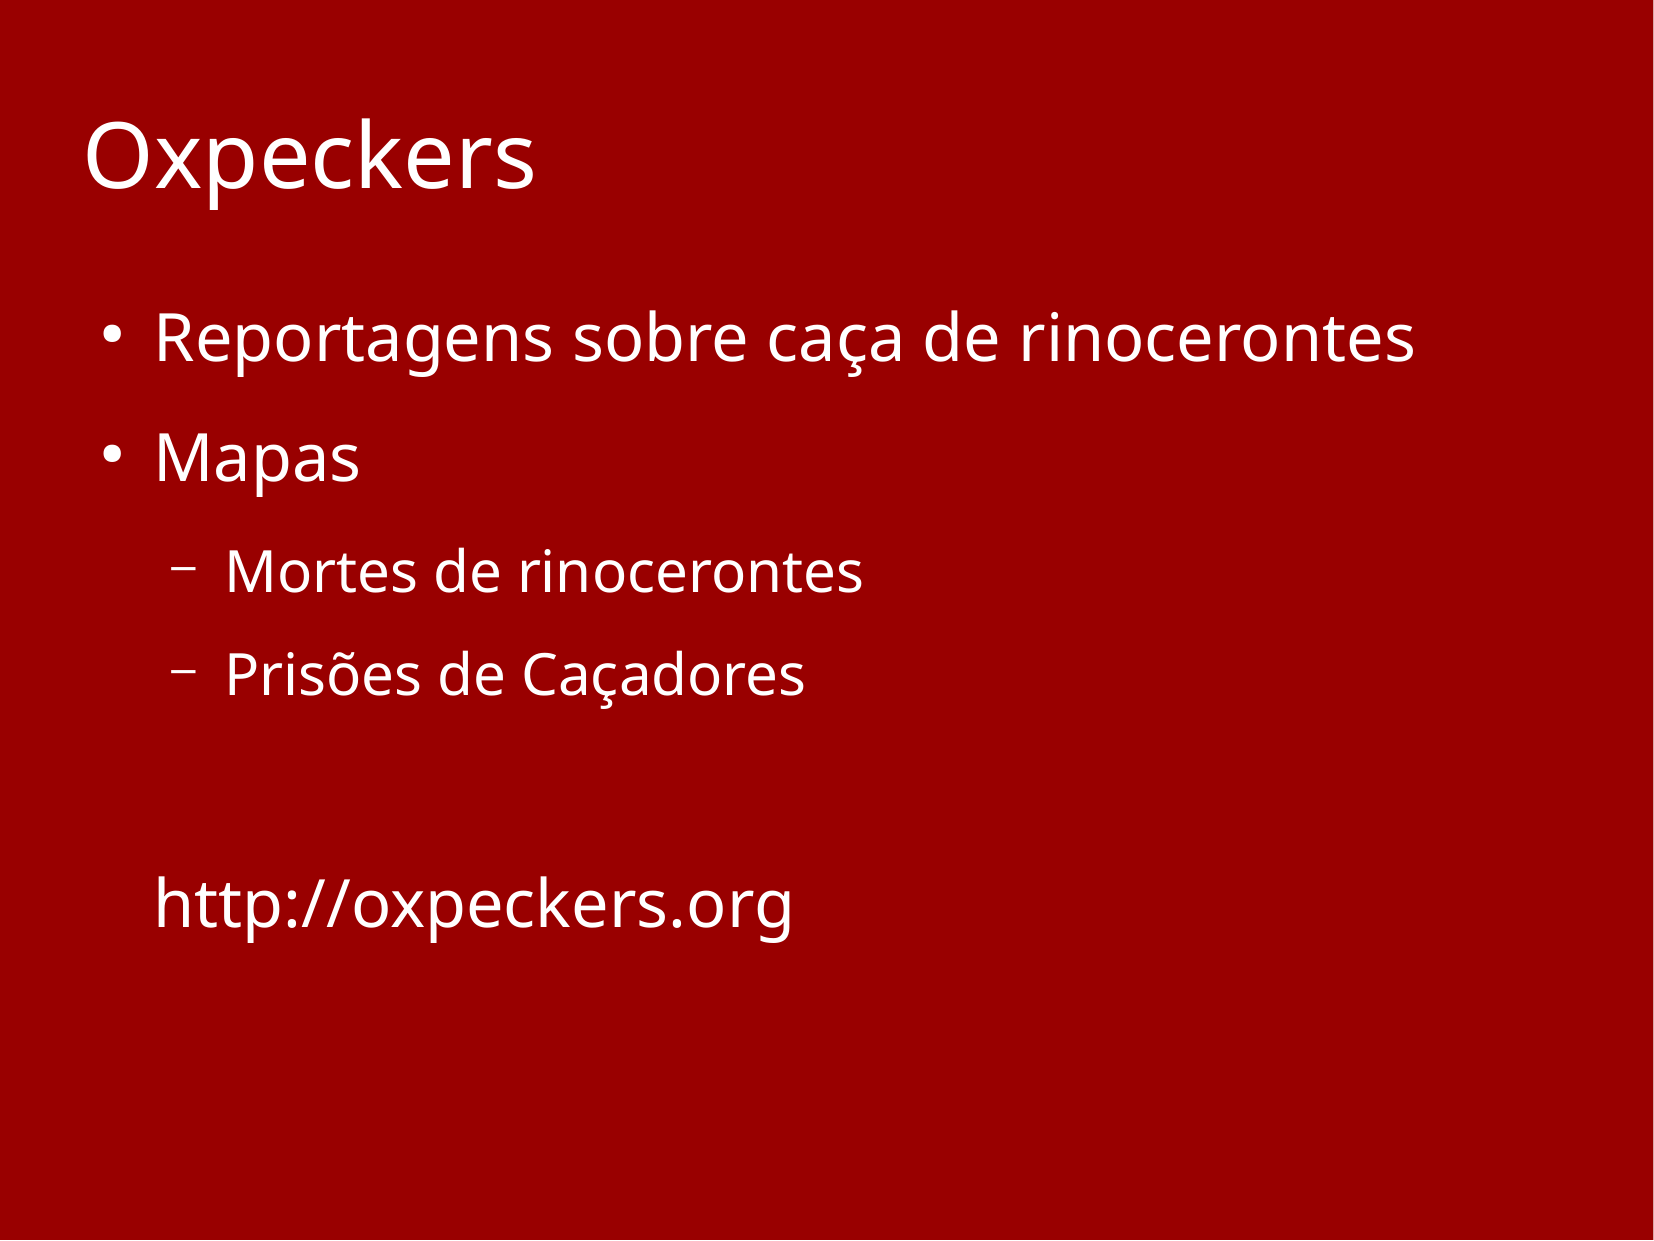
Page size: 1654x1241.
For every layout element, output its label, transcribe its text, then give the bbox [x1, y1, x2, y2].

title Oxpeckers [82, 49, 1571, 257]
list Reportagens sobre caça de rinocerontes Mapas Mortes de rinocerontes Prisões de Caçadores http://oxpeckers.org [82, 290, 1571, 1010]
